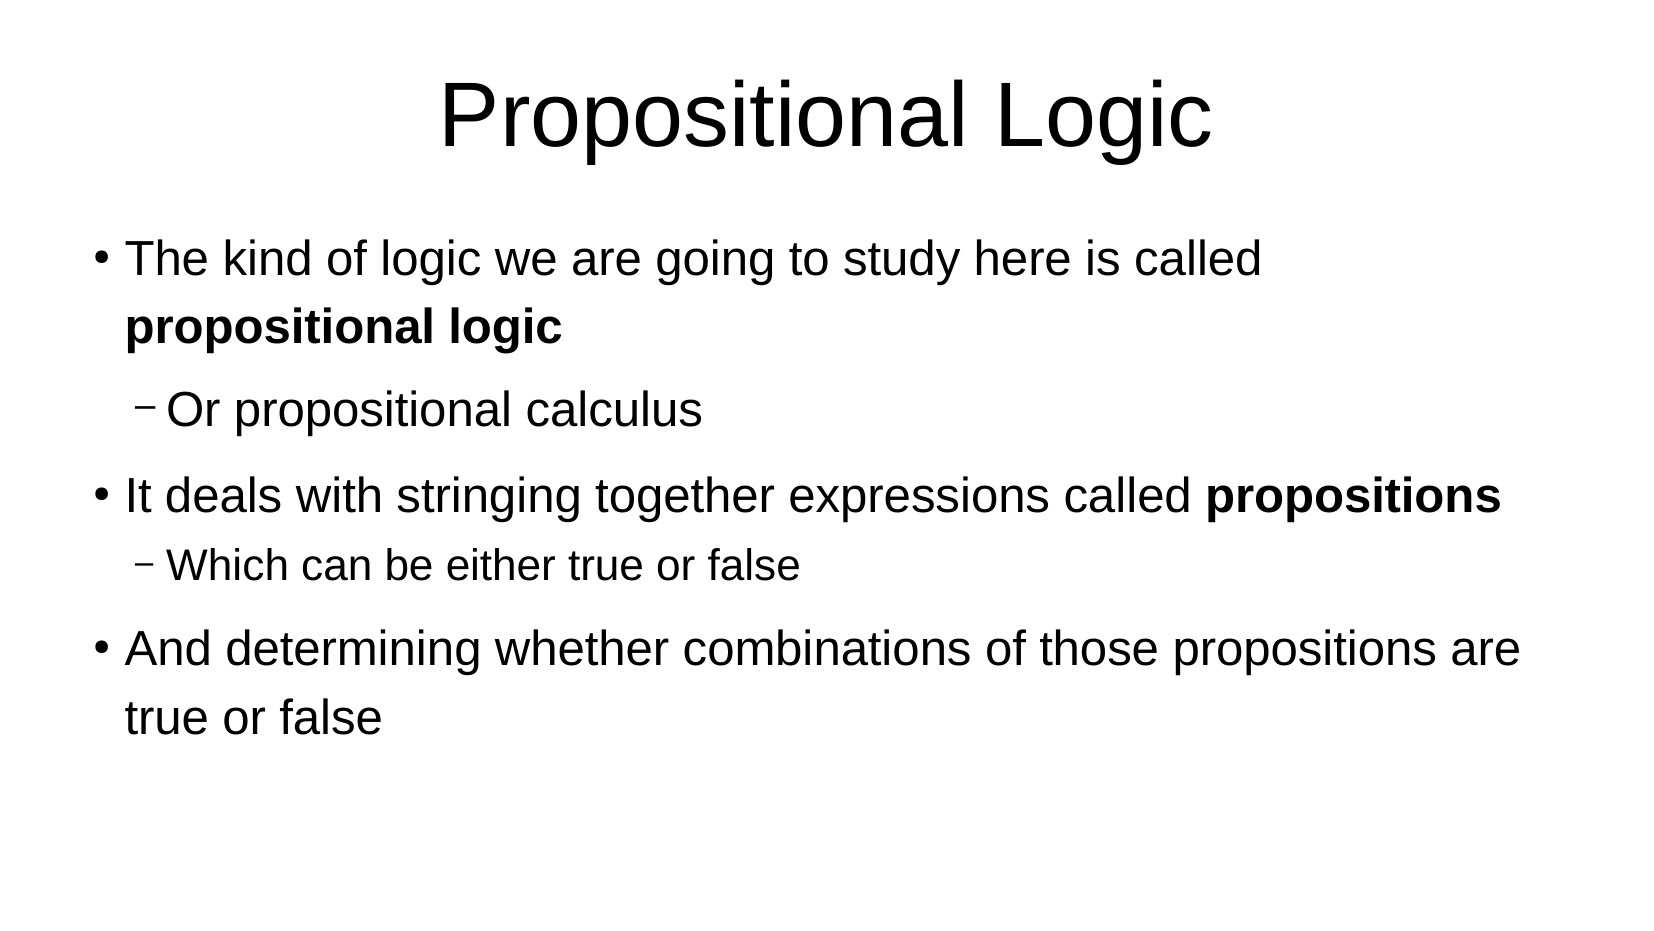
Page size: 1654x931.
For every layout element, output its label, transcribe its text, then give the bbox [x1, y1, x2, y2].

list The kind of logic we are going to study here is called propositional logic Or propositional calculus It deals with stringing together expressions called propositions Which can be either true or false And determining whether combinations of those propositions are true or false [82, 217, 1571, 758]
title Propositional Logic [82, 37, 1571, 193]
